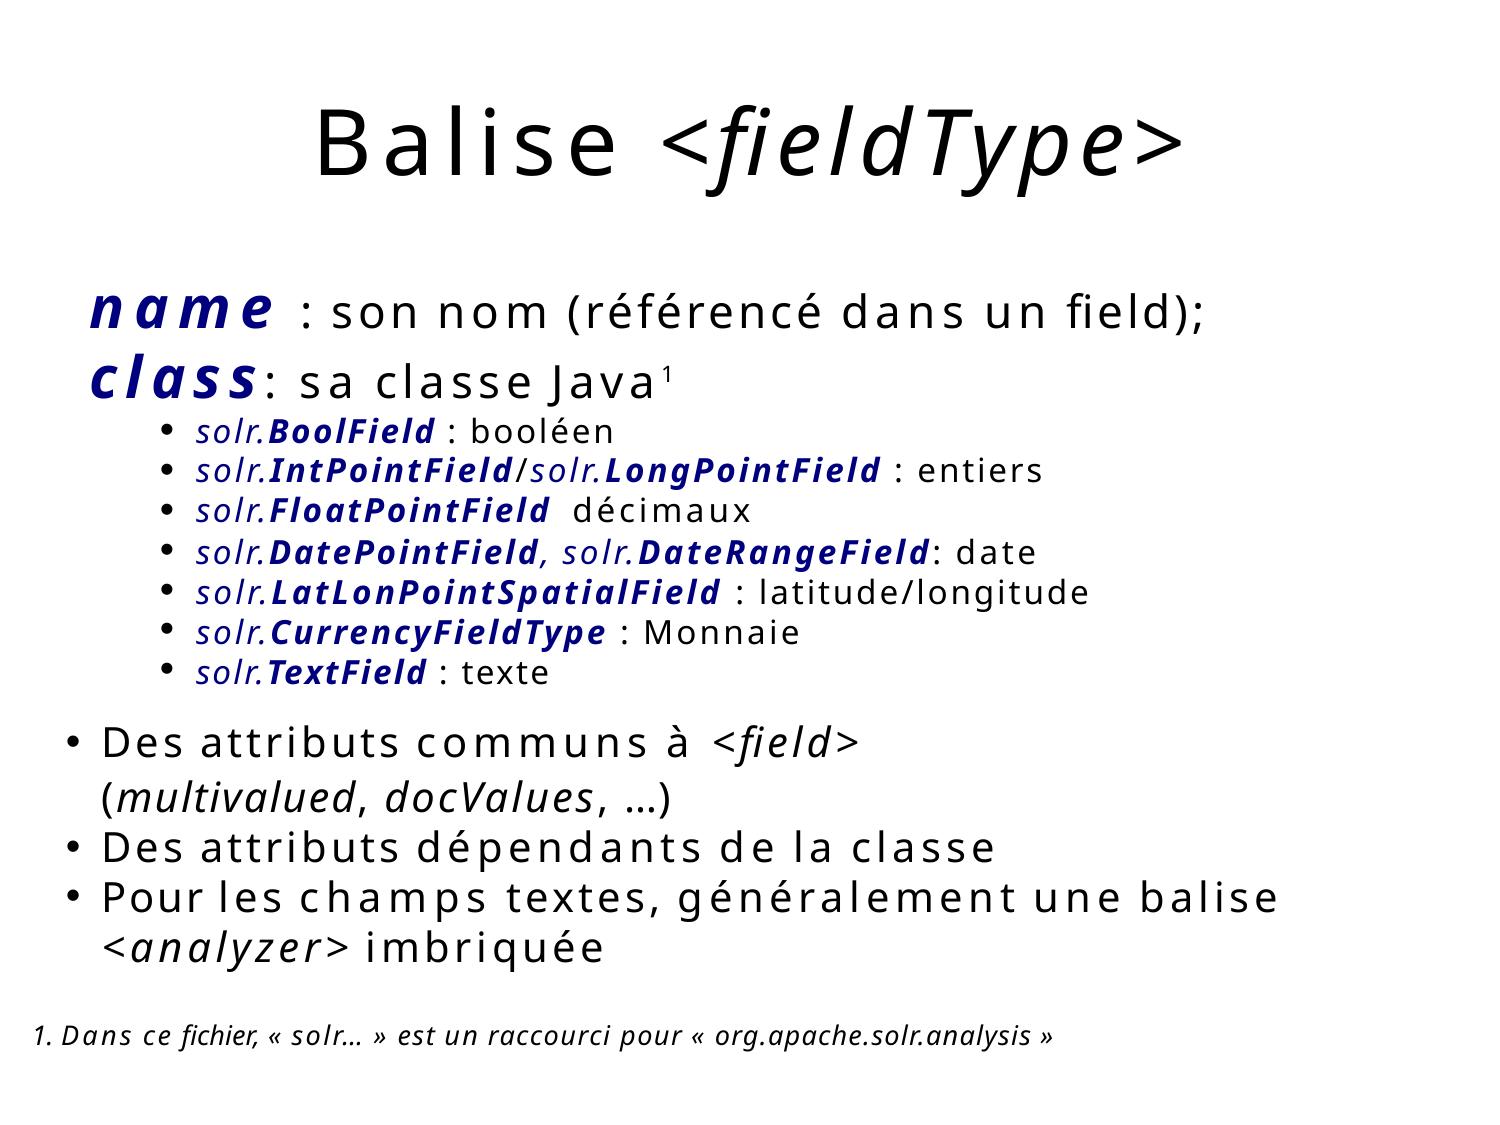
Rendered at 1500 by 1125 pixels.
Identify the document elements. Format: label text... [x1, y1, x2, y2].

text_box ● [158, 496, 175, 517]
text_box name : son nom (référencé dans un field); class: sa classe Java1 [85, 267, 1477, 410]
title Balise <fieldType> [87, 26, 1413, 267]
text_box ● [158, 535, 175, 557]
text_box ● [158, 655, 175, 676]
text_box ● [158, 615, 175, 636]
text_box Des attributs communs à <field> (multivalued, docValues, …) Des attributs dépendants de la classe Pour les champs textes, généralement une balise <analyzer> imbriquée 1. Dans ce fichier, « solr… » est un raccourci pour « org.apache.solr.analysis » [29, 708, 1477, 1052]
text_box ● [158, 416, 175, 437]
text_box ● [158, 456, 175, 477]
text_box solr.BoolField : booléen solr.IntPointField/solr.LongPointField : entiers solr.FloatPointField décimaux solr.DatePointField, solr.DateRangeField: date solr.LatLonPointSpatialField : latitude/longitude solr.CurrencyFieldType : Monnaie solr.TextField : texte [193, 407, 1329, 691]
text_box ● [158, 576, 175, 597]
